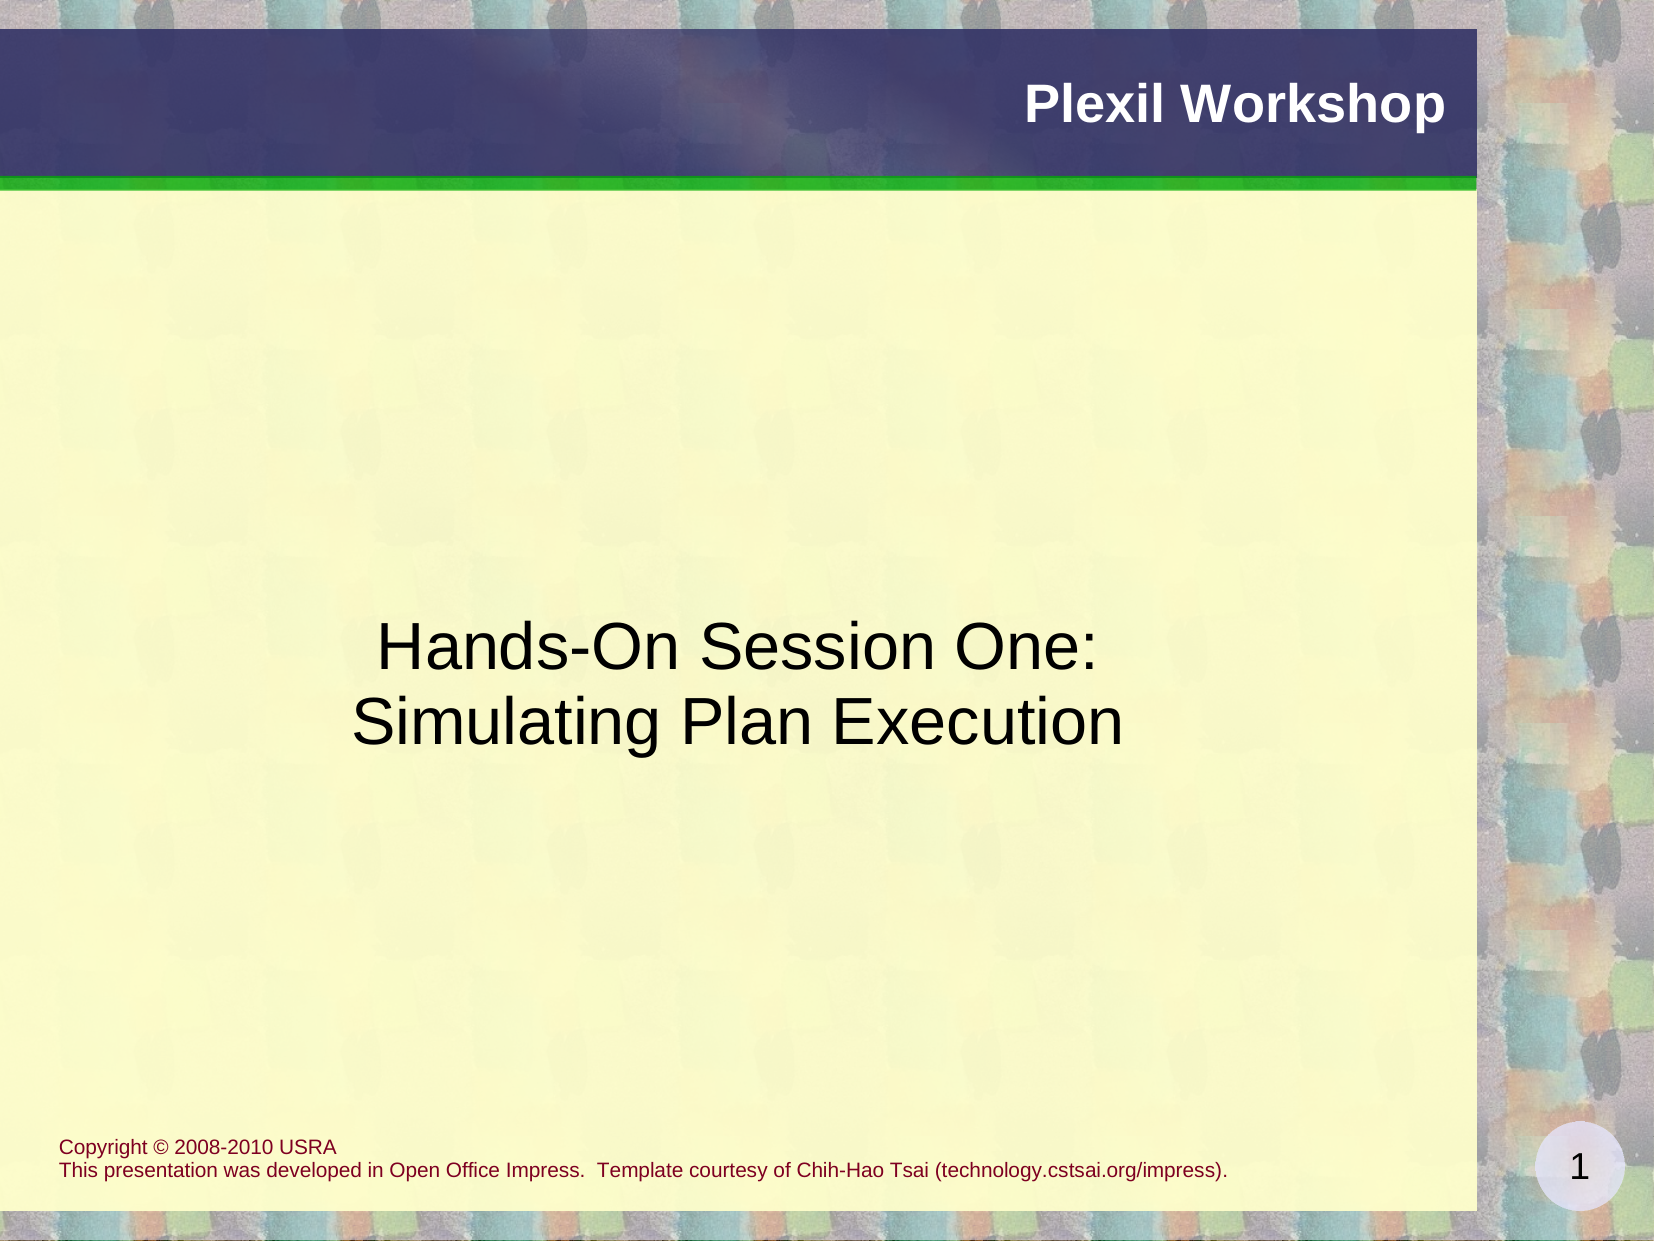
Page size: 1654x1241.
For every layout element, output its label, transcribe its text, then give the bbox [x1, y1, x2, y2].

title Plexil Workshop [29, 59, 1447, 148]
subtitle Hands-On Session One: Simulating Plan Execution Copyright © 2008-2010 USRA This presentation was developed in Open Office Impress. Template courtesy of Chih-Hao Tsai (technology.cstsai.org/impress). [59, 223, 1418, 1195]
